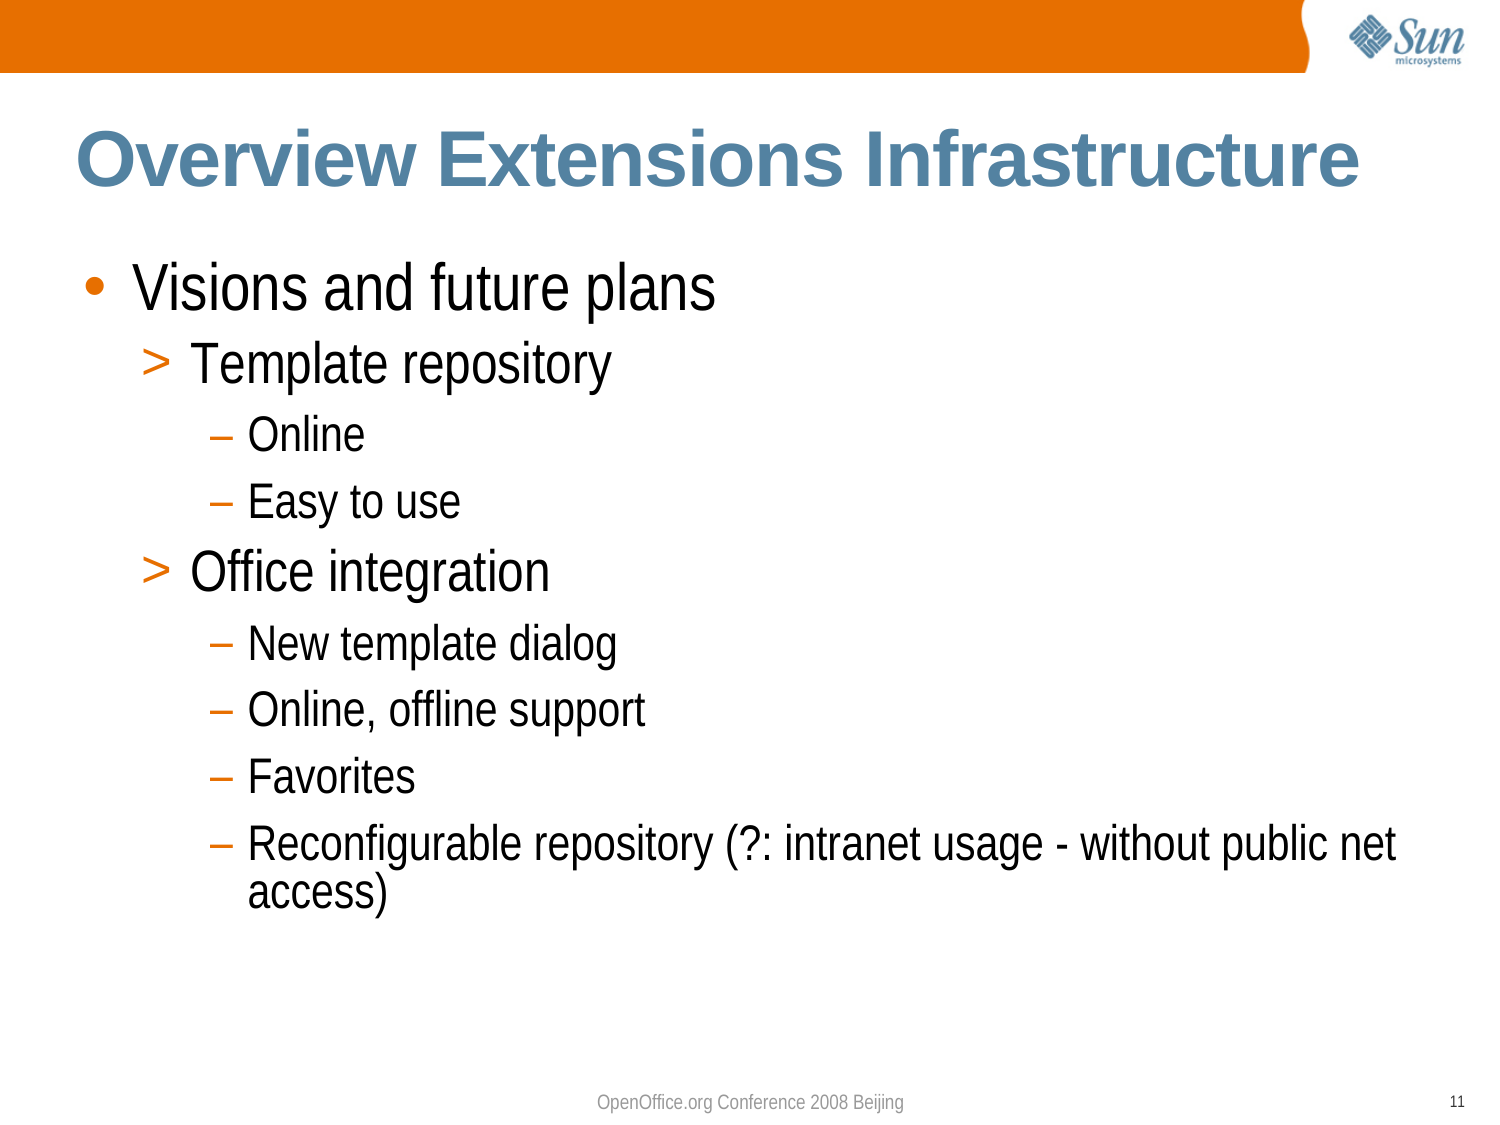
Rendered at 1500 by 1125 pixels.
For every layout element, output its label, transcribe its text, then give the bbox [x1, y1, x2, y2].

title Overview Extensions Infrastructure [75, 123, 1437, 227]
list Visions and future plans Template repository Online Easy to use Office integration New template dialog Online, offline support Favorites Reconfigurable repository (?: intranet usage - without public net access) [64, 258, 1401, 1062]
picture [0, 0, 1500, 73]
